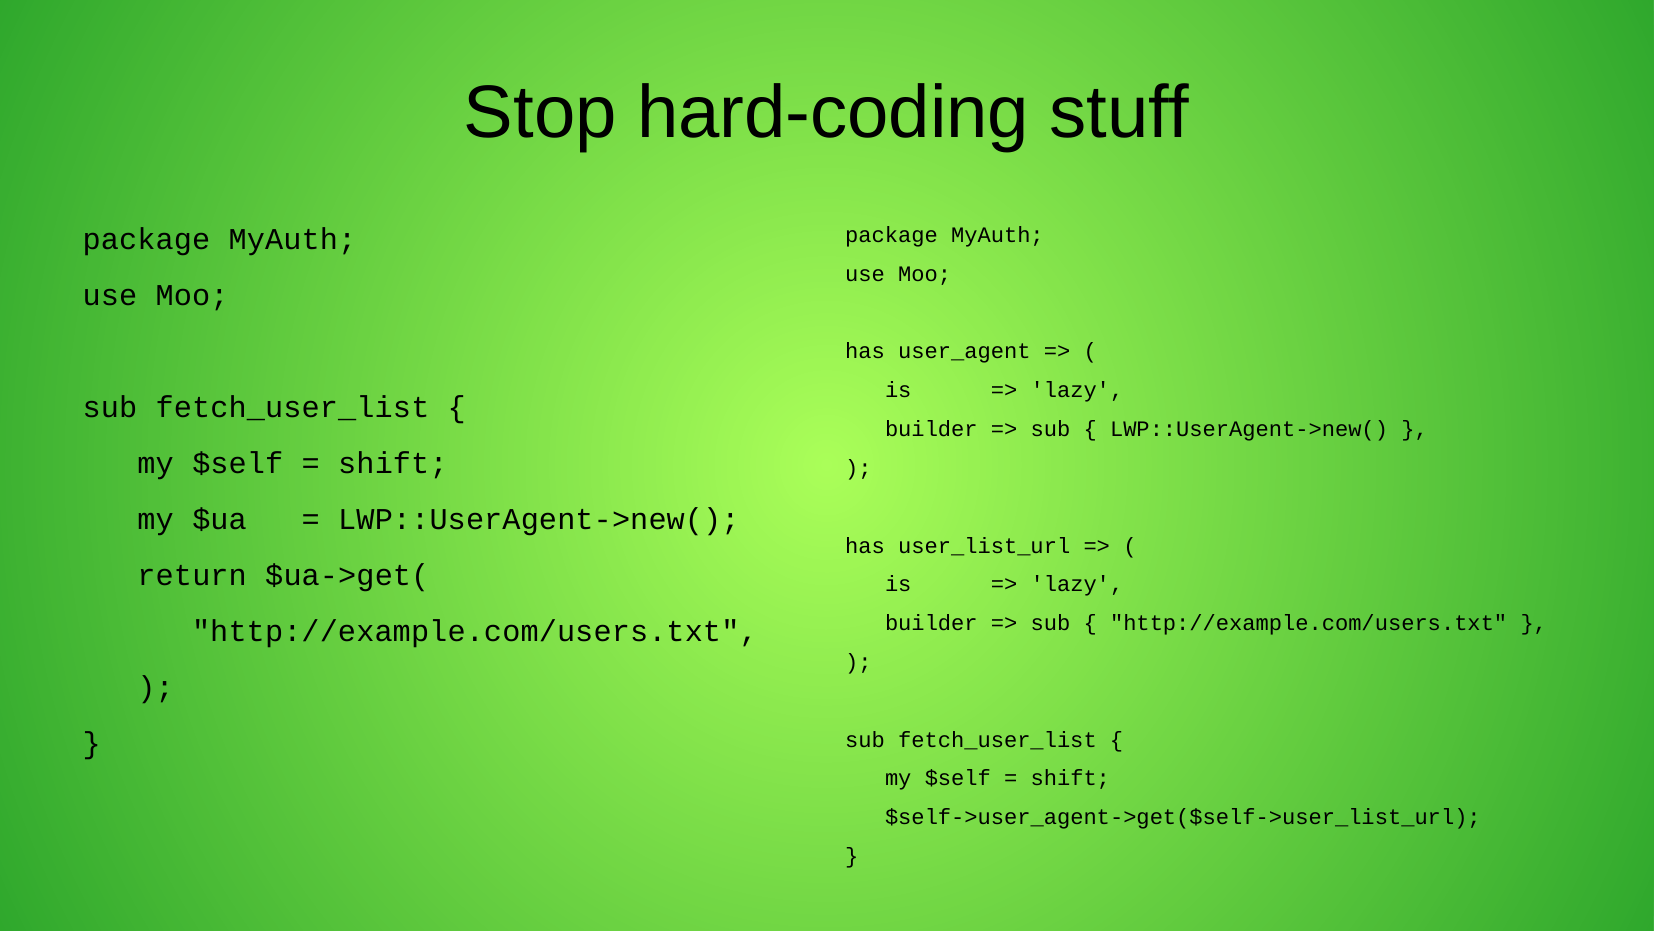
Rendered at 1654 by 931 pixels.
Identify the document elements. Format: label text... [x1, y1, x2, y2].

list package MyAuth; use Moo; sub fetch_user_list { my $self = shift; my $ua = LWP::UserAgent->new(); return $ua->get( "http://example.com/users.txt", ); } [82, 224, 809, 764]
list package MyAuth; use Moo; has user_agent => ( is => 'lazy', builder => sub { LWP::UserAgent->new() }, ); has user_list_url => ( is => 'lazy', builder => sub { "http://example.com/users.txt" }, ); sub fetch_user_list { my $self = shift; $self->user_agent->get($self->user_list_url); } [845, 224, 1572, 886]
title Stop hard-coding stuff [82, 35, 1571, 189]
